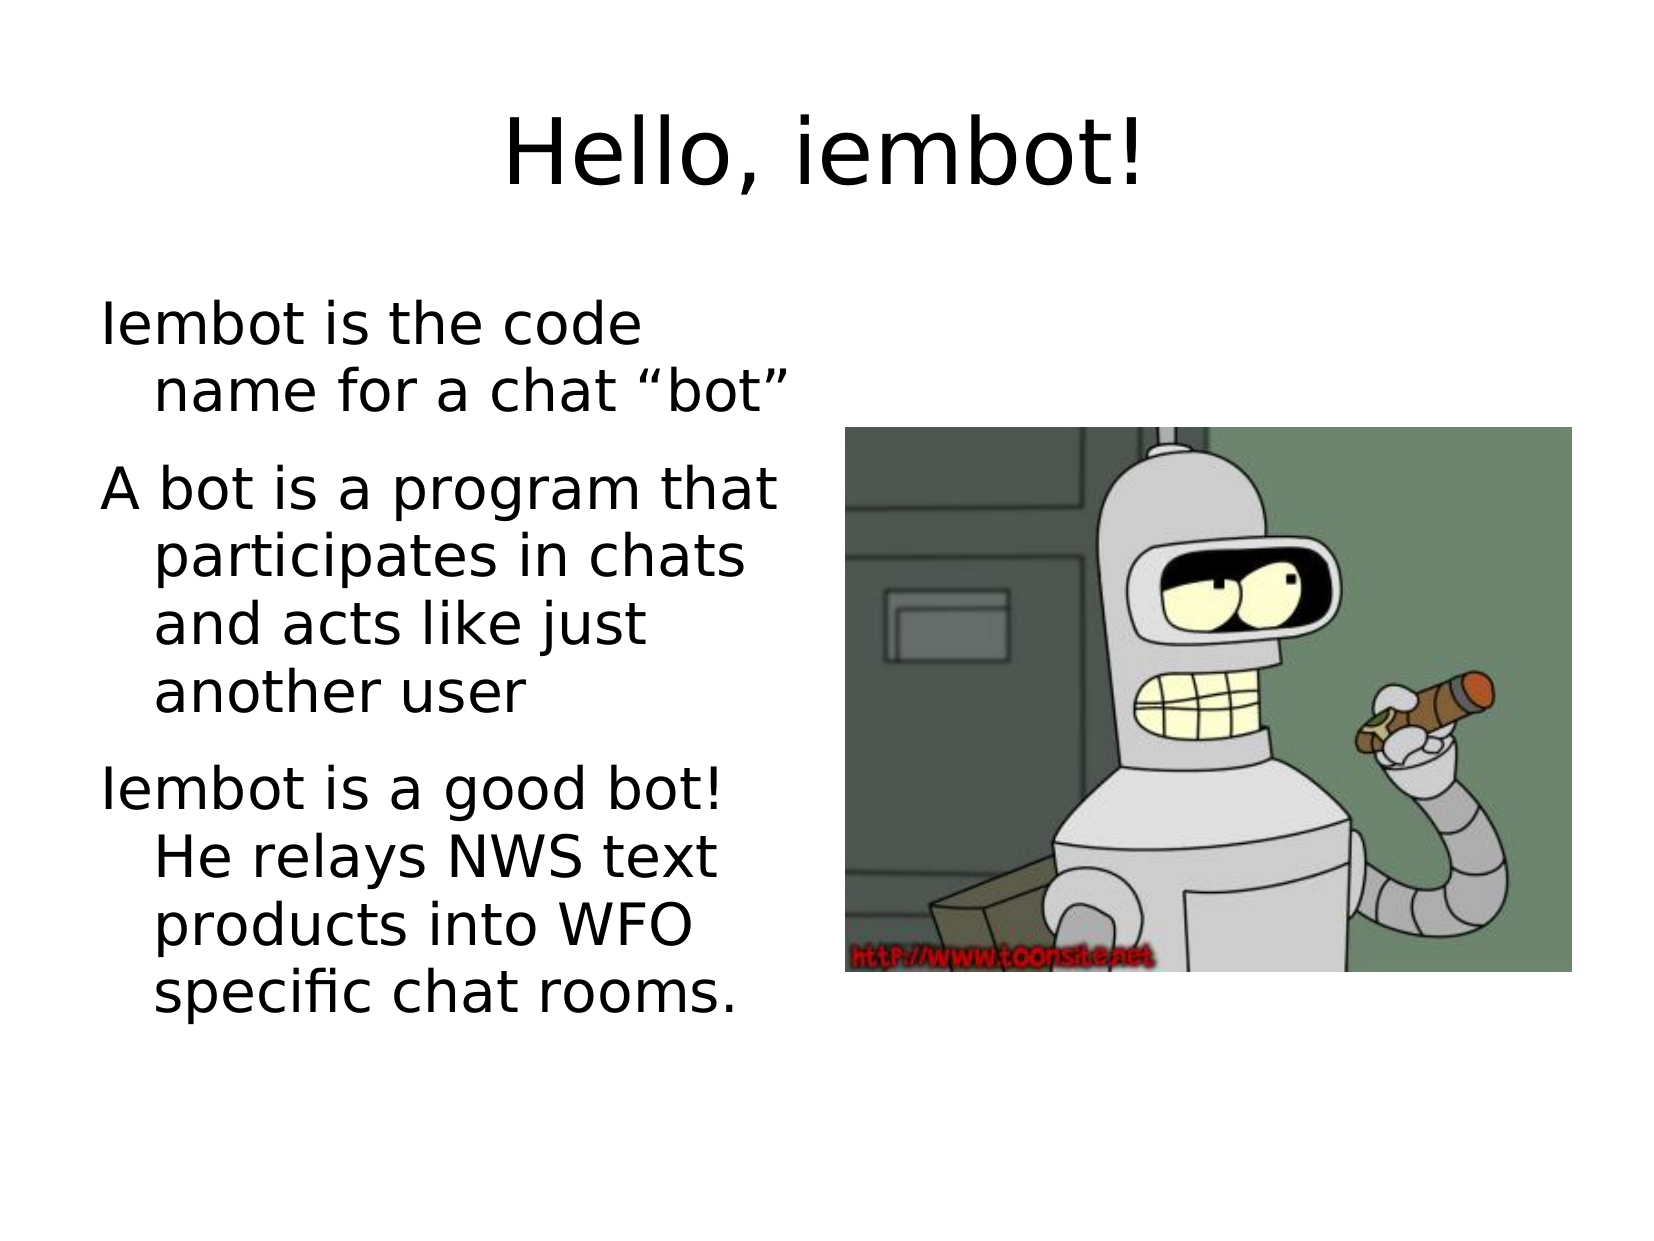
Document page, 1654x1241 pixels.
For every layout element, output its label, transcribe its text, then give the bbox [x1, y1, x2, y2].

title Hello, iembot! [82, 49, 1571, 257]
picture [845, 427, 1572, 972]
list Iembot is the code name for a chat “bot” A bot is a program that participates in chats and acts like just another user Iembot is a good bot! He relays NWS text products into WFO specific chat rooms. [82, 290, 809, 1109]
